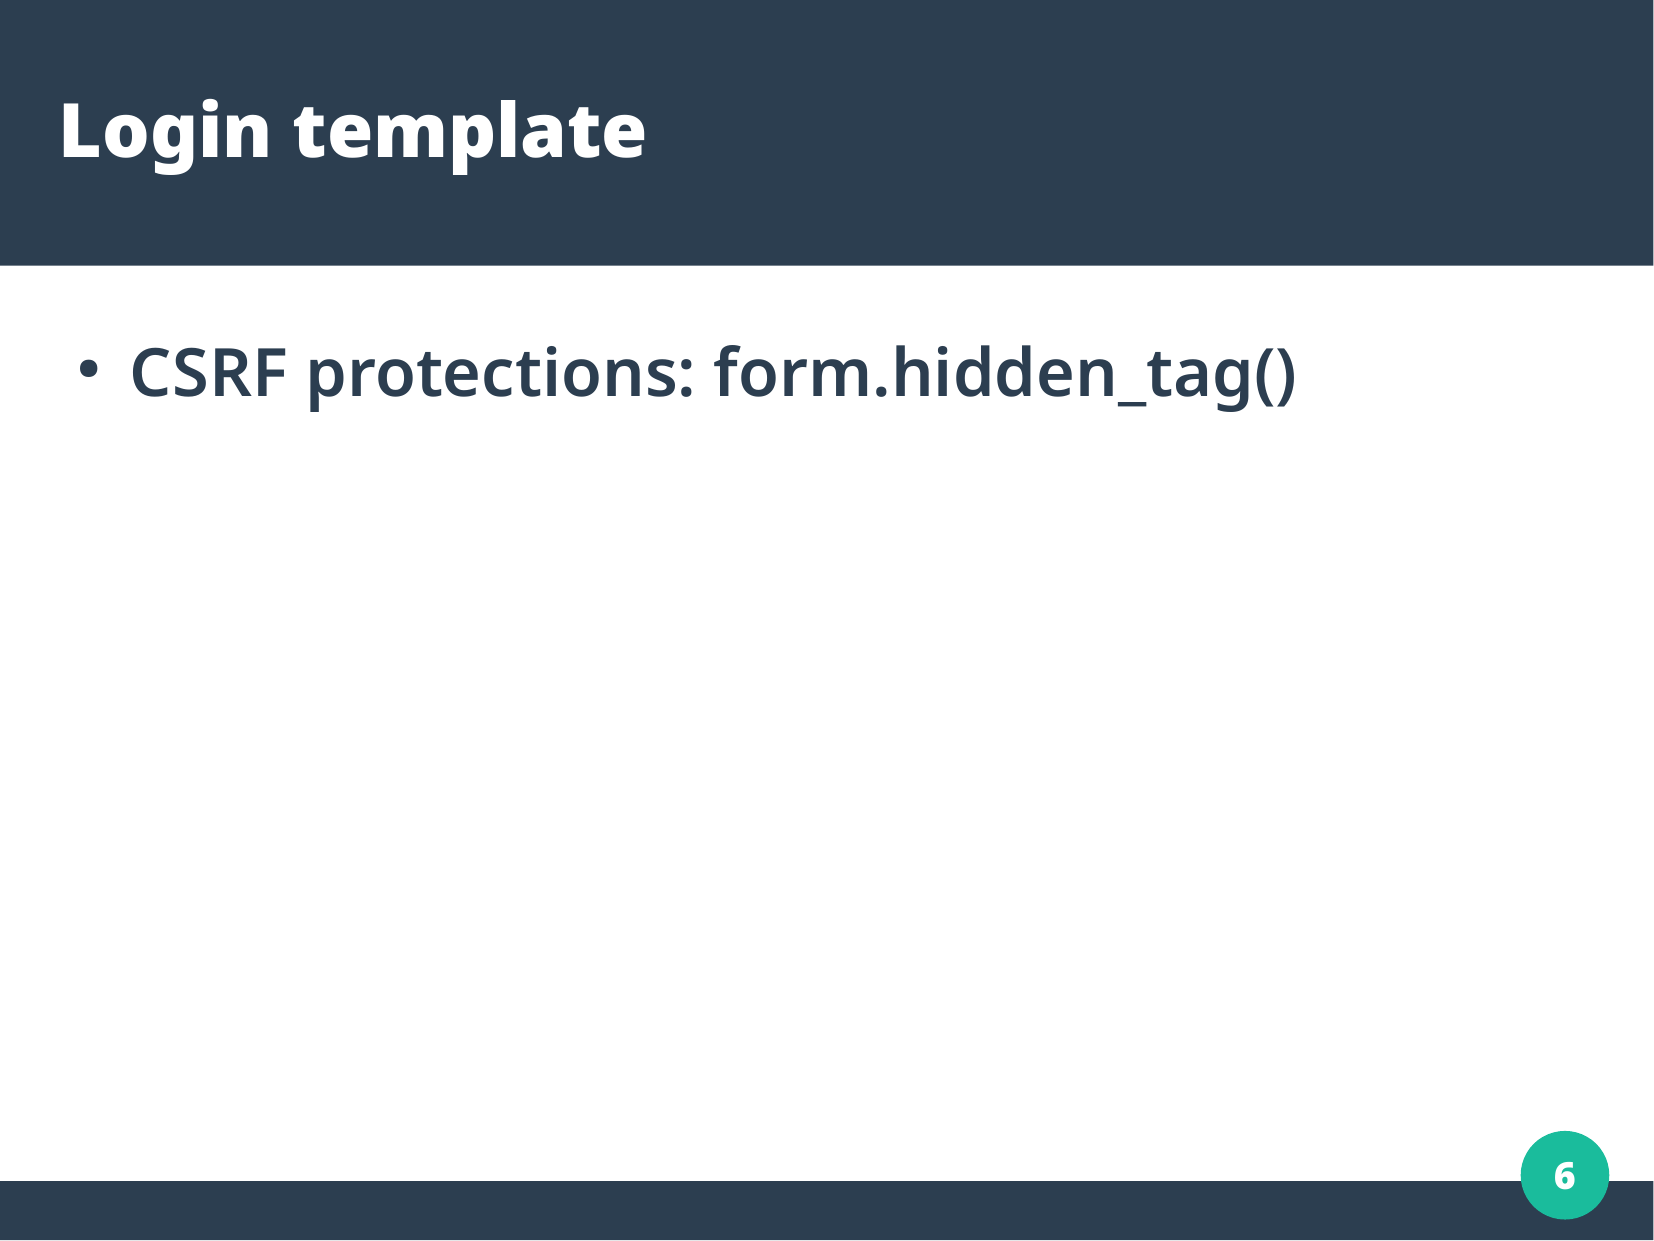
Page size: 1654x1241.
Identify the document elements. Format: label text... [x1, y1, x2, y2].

list CSRF protections: form.hidden_tag() [59, 324, 1595, 1152]
title Login template [59, 49, 1595, 207]
